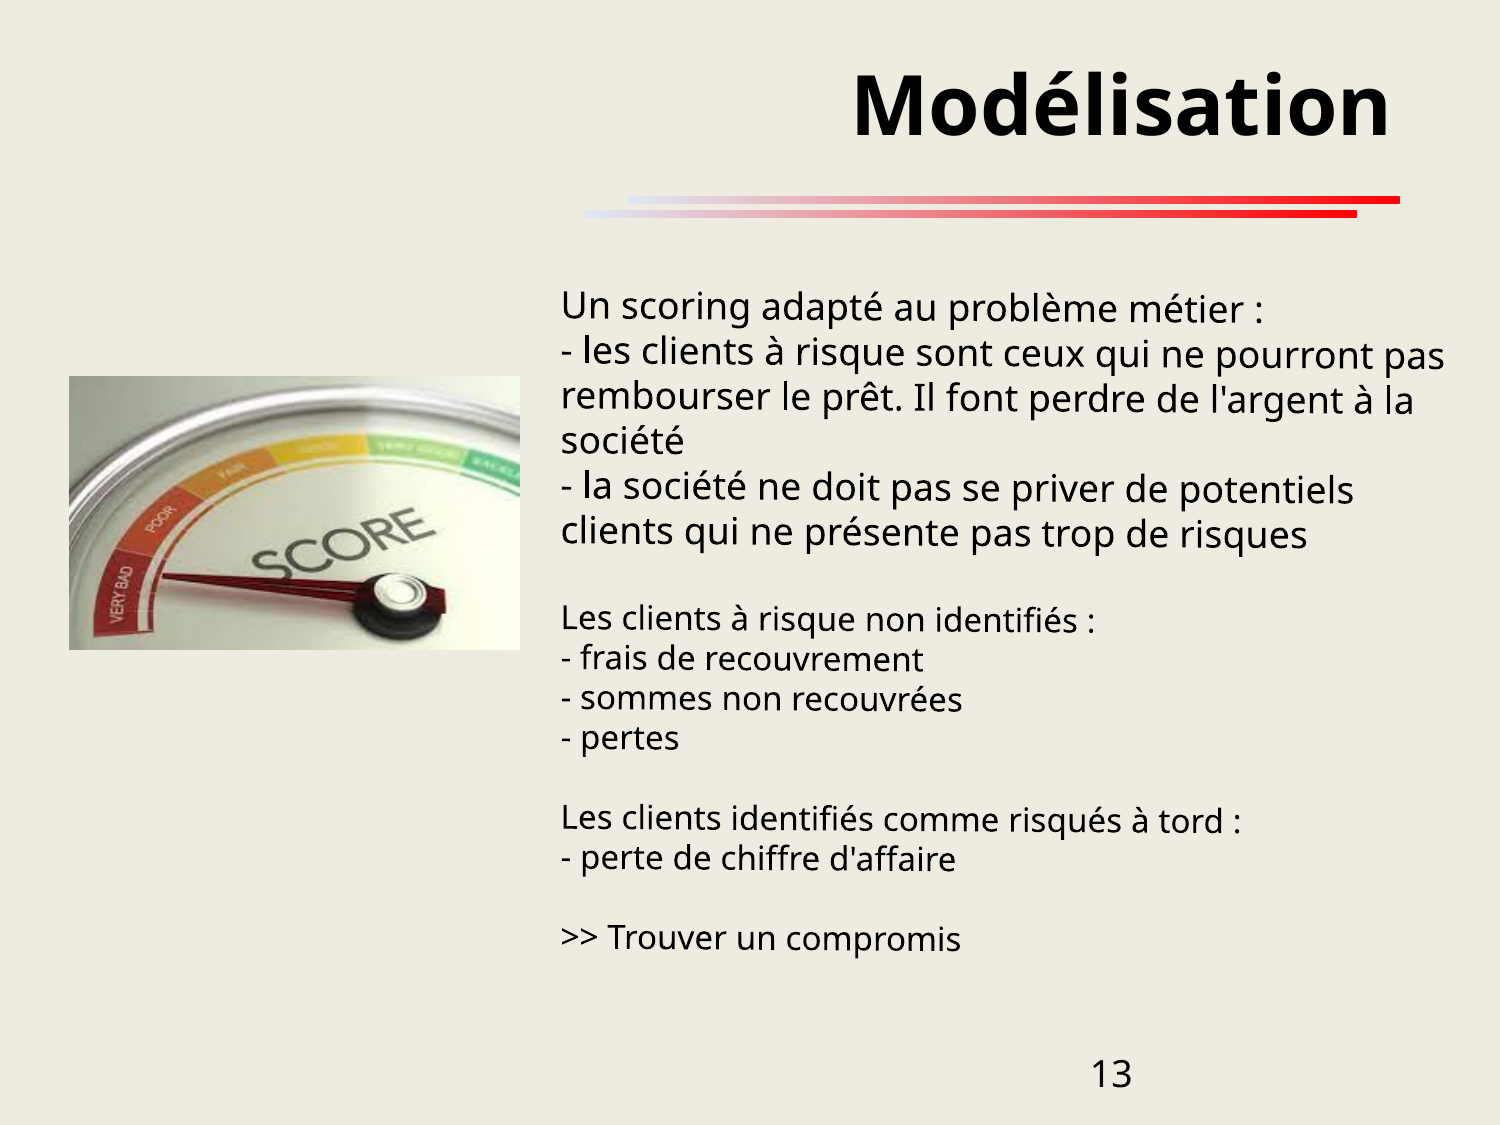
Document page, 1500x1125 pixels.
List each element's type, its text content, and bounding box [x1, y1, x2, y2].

text_box [584, 210, 1357, 218]
slide_number <numéro> [1074, 1046, 1425, 1103]
title Modélisation [179, 45, 1408, 220]
text_box [627, 196, 1400, 204]
picture [69, 376, 520, 650]
text_box Un scoring adapté au problème métier : - les clients à risque sont ceux qui ne pourront pas rembourser le prêt. Il font perdre de l'argent à la société - la société ne doit pas se priver de potentiels clients qui ne présente pas trop de risques Les clients à risque non identifiés : - frais de recouvrement - sommes non recouvrées - pertes Les clients identifiés comme risqués à tord : - perte de chiffre d'affaire >> Trouver un compromis [545, 273, 1465, 1049]
